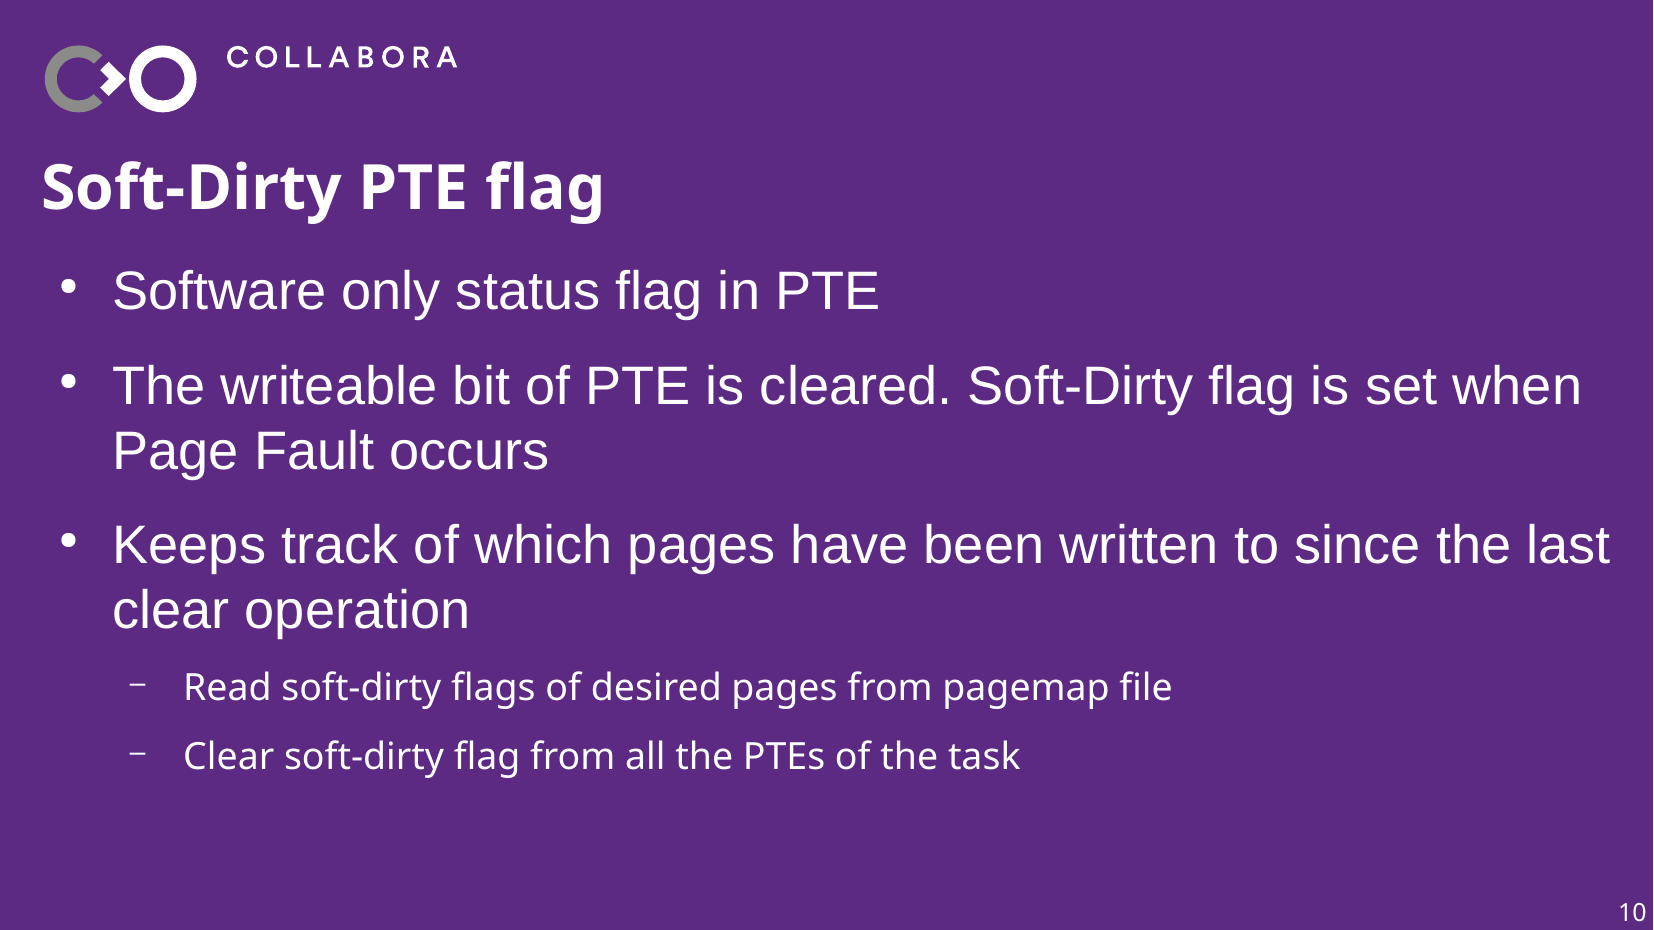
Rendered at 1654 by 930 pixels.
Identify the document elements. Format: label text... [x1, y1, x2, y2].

list Software only status flag in PTE The writeable bit of PTE is cleared. Soft-Dirty flag is set when Page Fault occurs Keeps track of which pages have been written to since the last clear operation Read soft-dirty flags of desired pages from pagemap file Clear soft-dirty flag from all the PTEs of the task [41, 255, 1614, 780]
title Soft-Dirty PTE flag [41, 146, 1614, 255]
